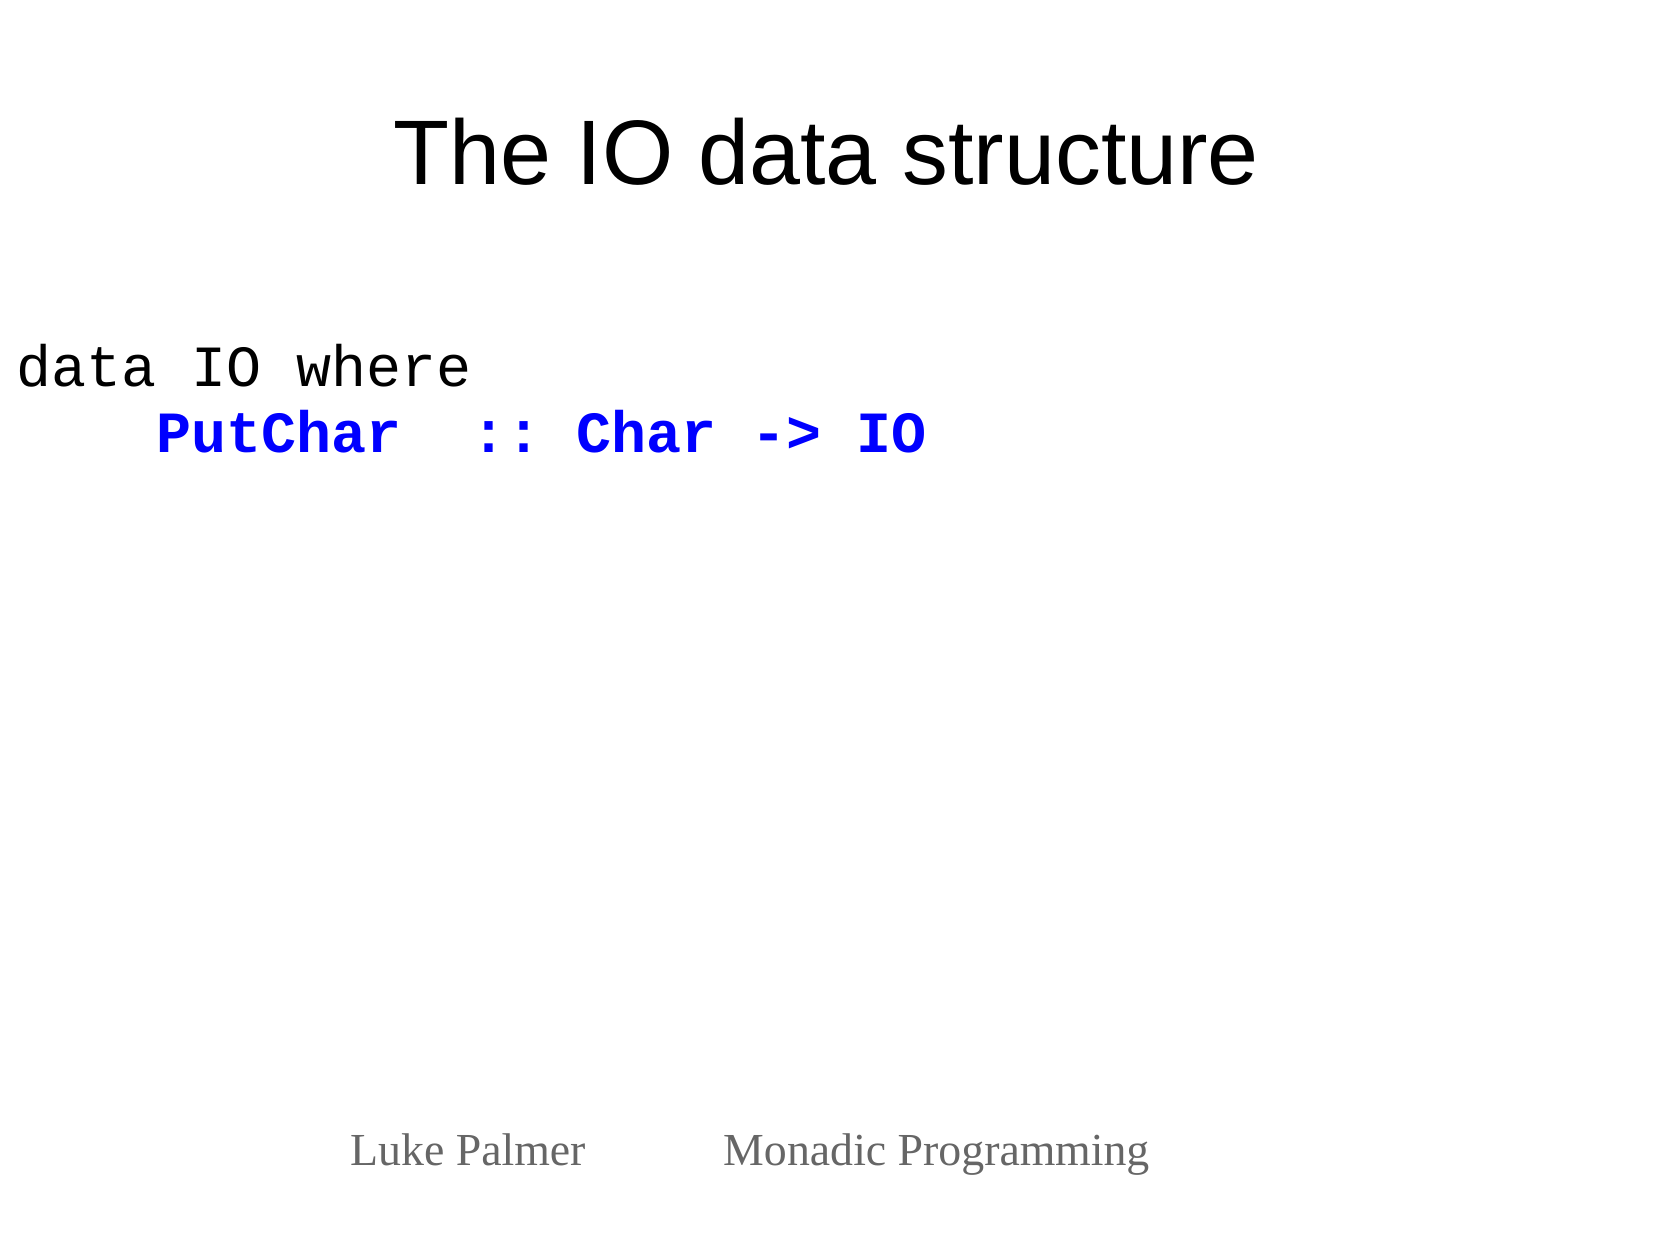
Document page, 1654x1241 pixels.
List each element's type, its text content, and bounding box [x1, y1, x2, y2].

text_box data IO where PutChar :: Char -> IO [0, 328, 1576, 479]
title The IO data structure [82, 49, 1571, 257]
